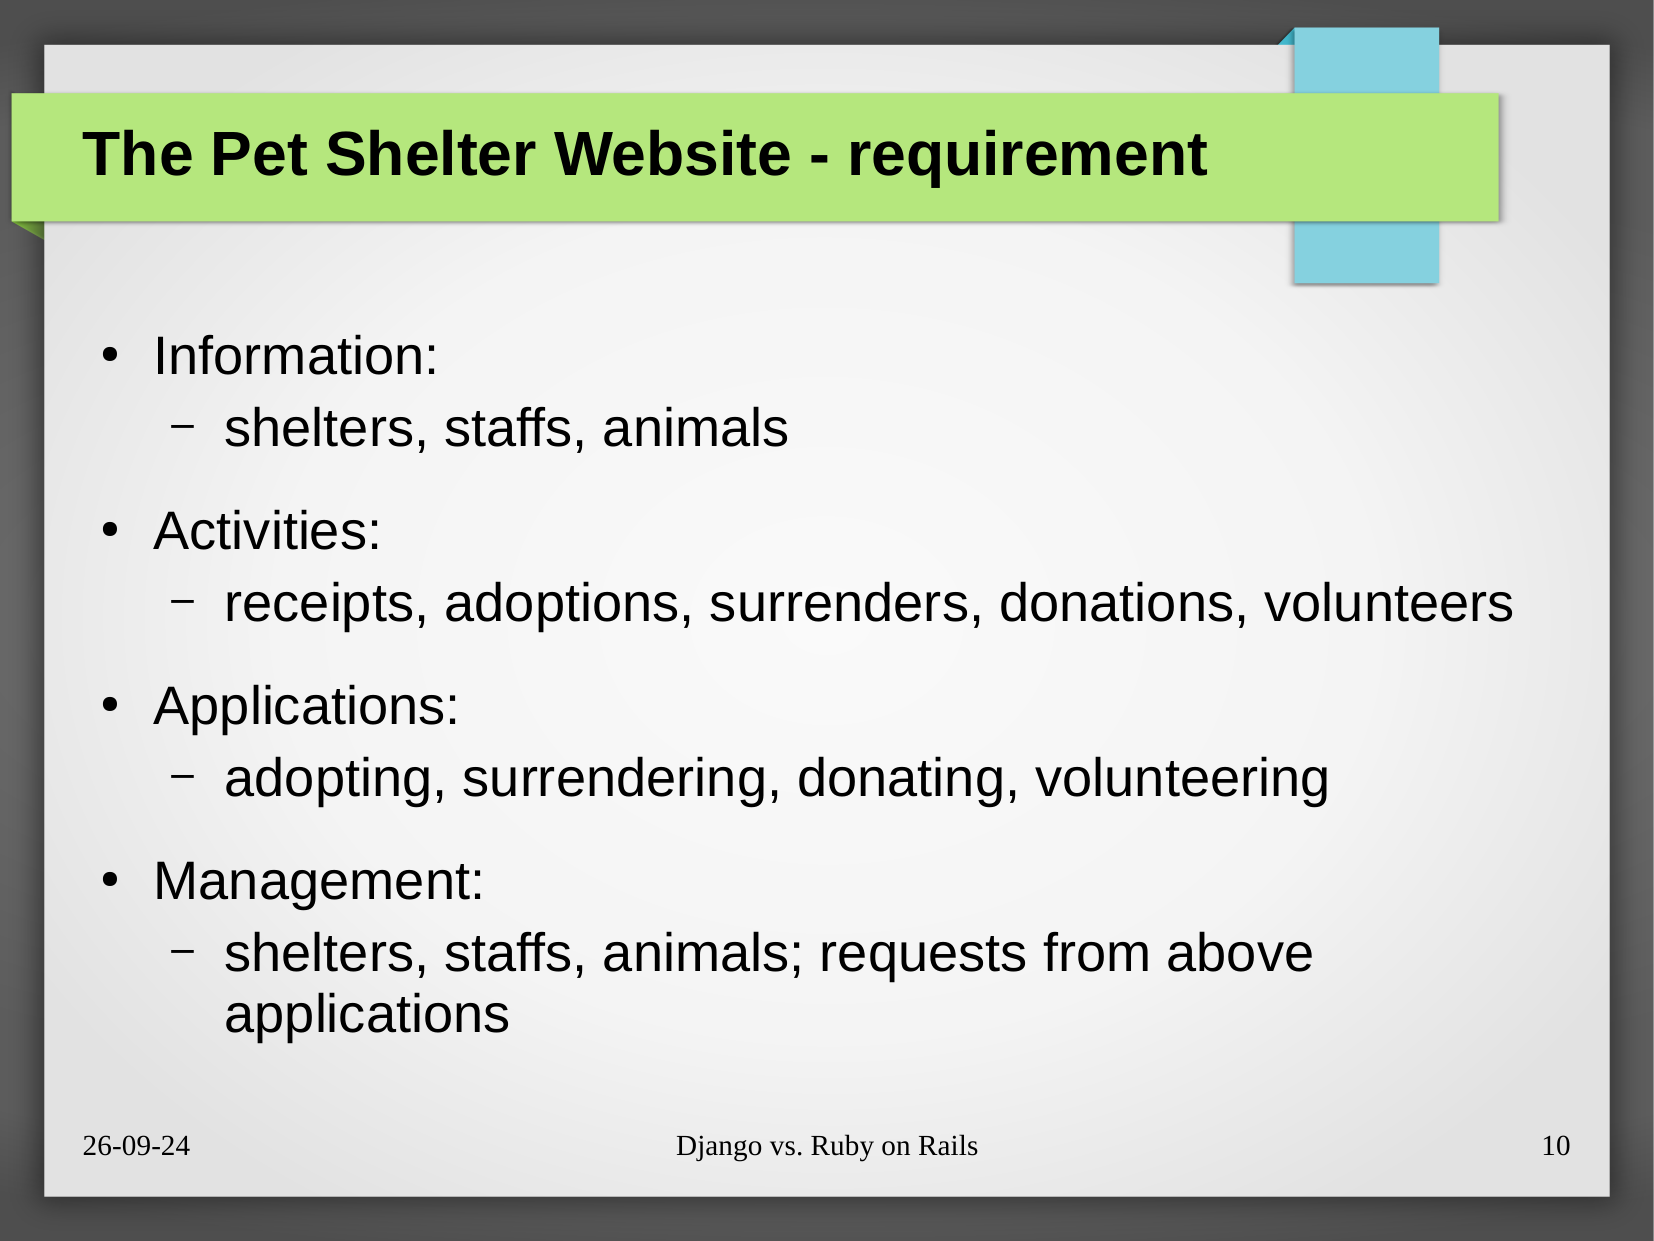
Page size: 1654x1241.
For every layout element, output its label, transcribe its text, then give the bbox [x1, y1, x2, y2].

picture [0, 0, 1654, 1241]
list Information: shelters, staffs, animals Activities: receipts, adoptions, surrenders, donations, volunteers Applications: adopting, surrendering, donating, volunteering Management: shelters, staffs, animals; requests from above applications [82, 295, 1571, 1099]
title The Pet Shelter Website - requirement [82, 94, 1264, 213]
